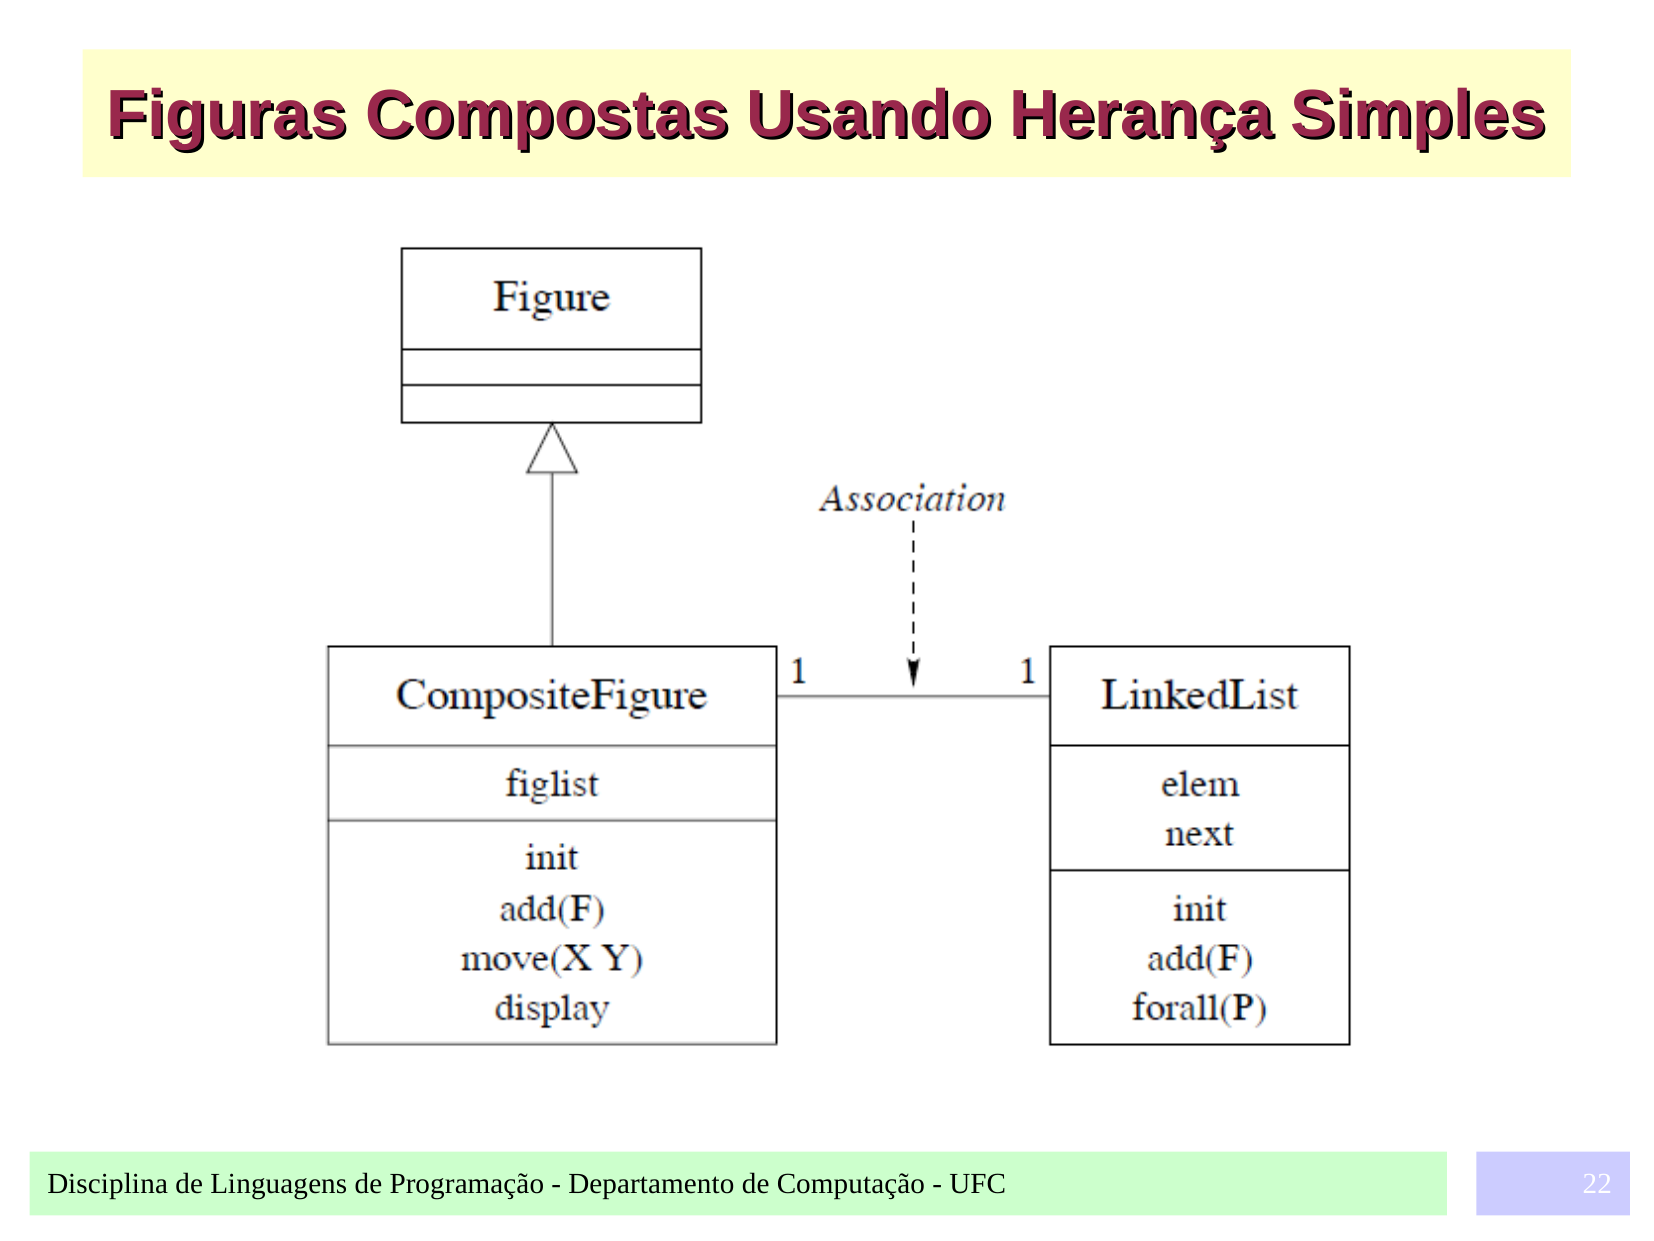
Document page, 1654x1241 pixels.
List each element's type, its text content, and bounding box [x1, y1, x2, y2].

picture [324, 236, 1359, 1050]
title Figuras Compostas Usando Herança Simples [82, 49, 1571, 178]
